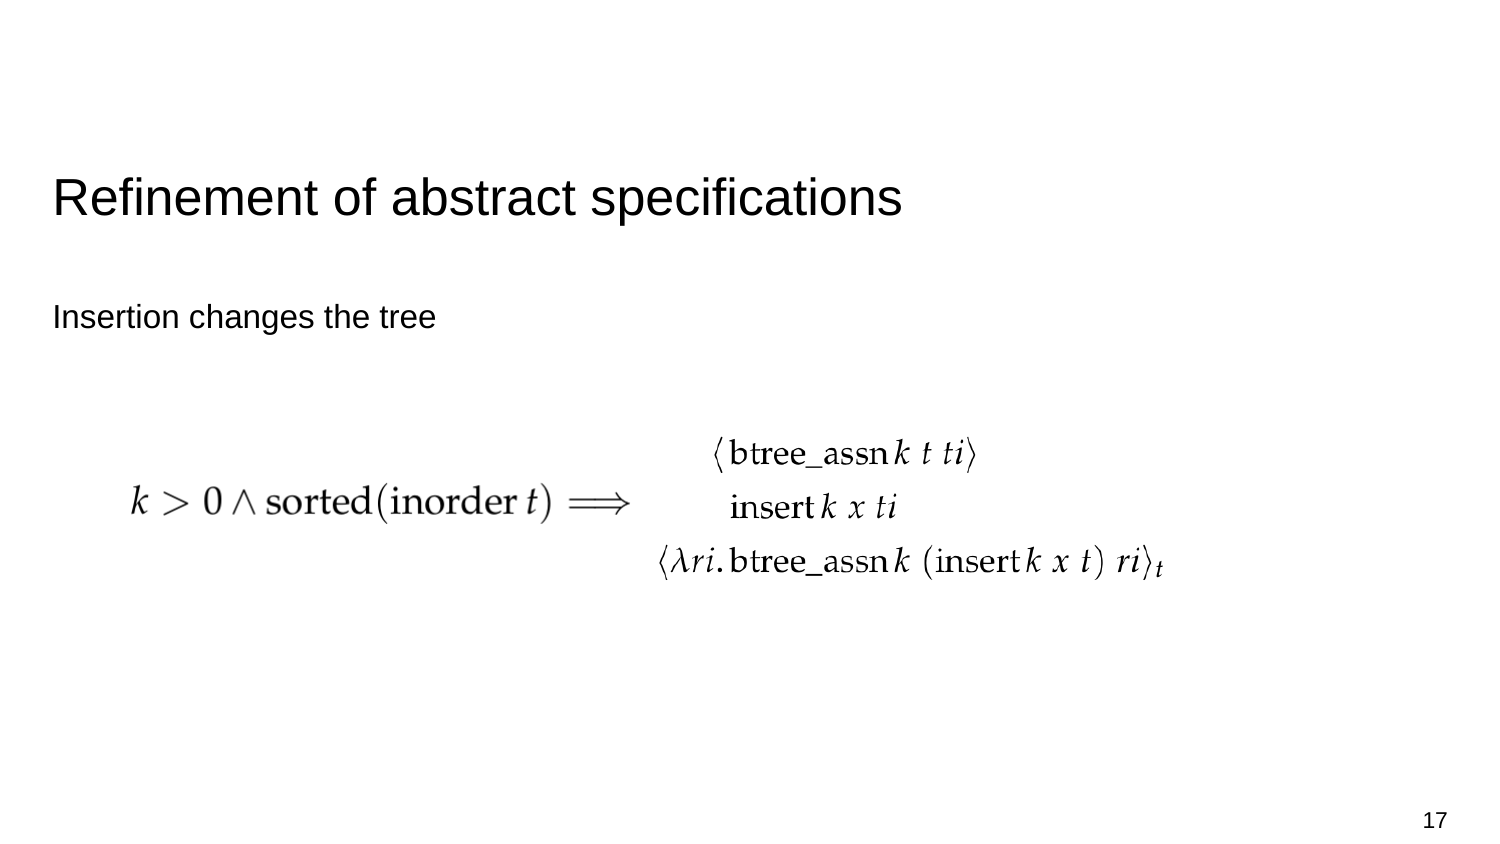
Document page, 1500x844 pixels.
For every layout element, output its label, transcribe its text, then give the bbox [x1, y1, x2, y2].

picture [118, 413, 1176, 595]
list Insertion changes the tree [52, 295, 1449, 804]
title Refinement of abstract specifications [52, 159, 1449, 227]
